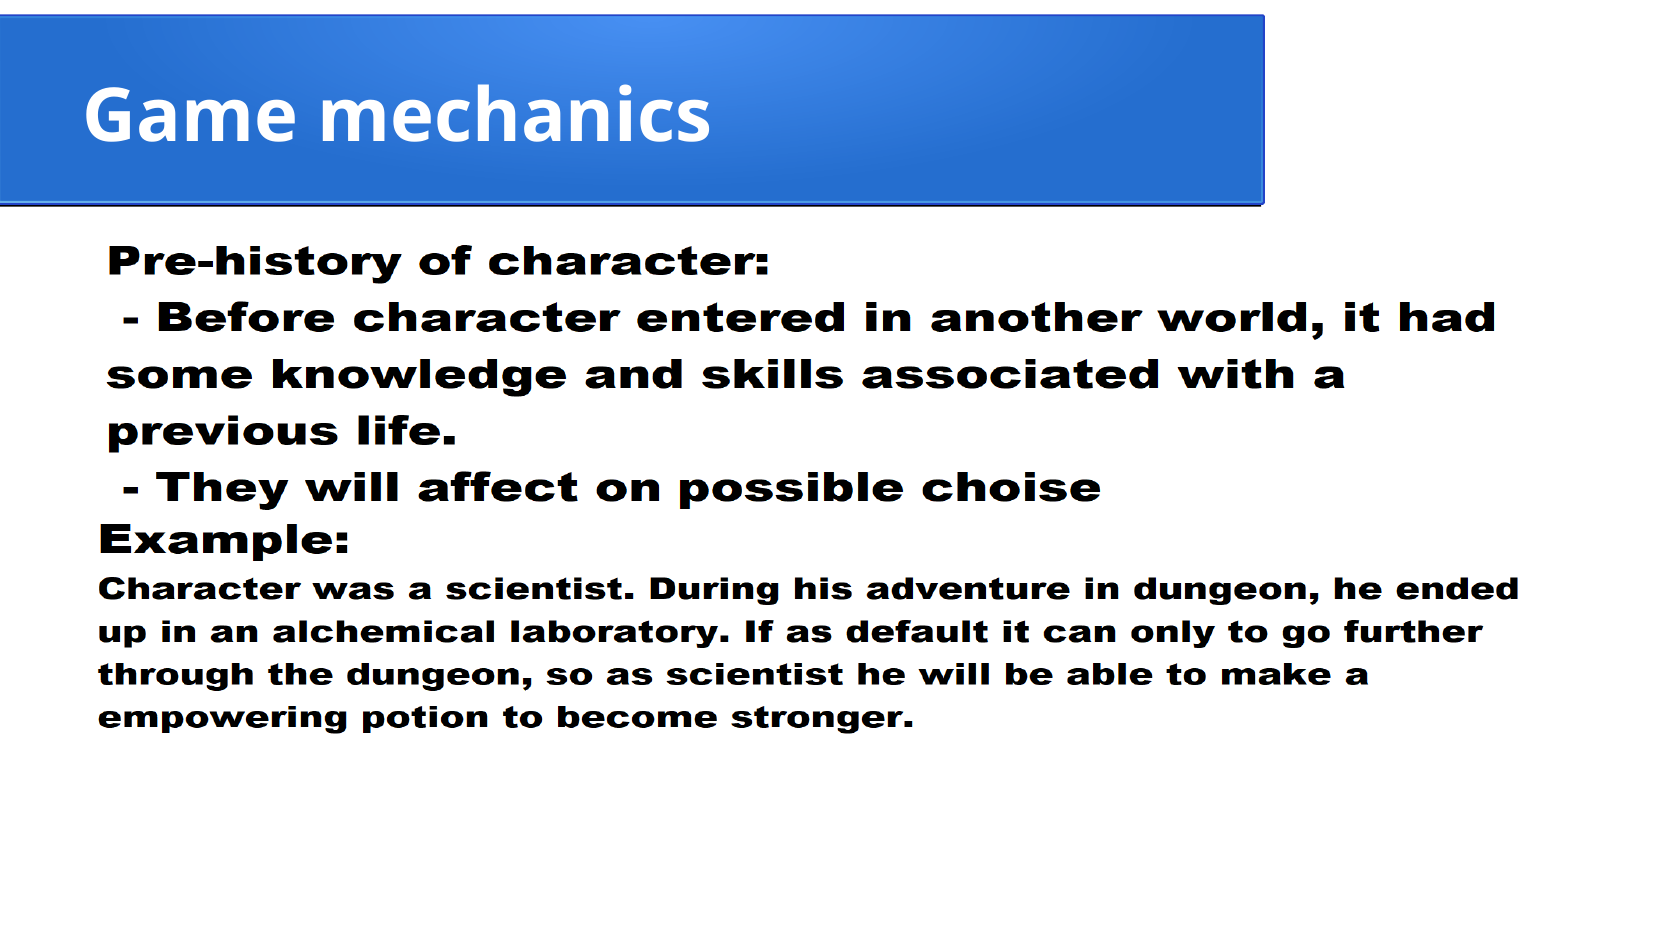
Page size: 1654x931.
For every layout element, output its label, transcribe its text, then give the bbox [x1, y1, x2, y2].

title Game mechanics [82, 35, 1235, 189]
picture [82, 224, 1571, 764]
